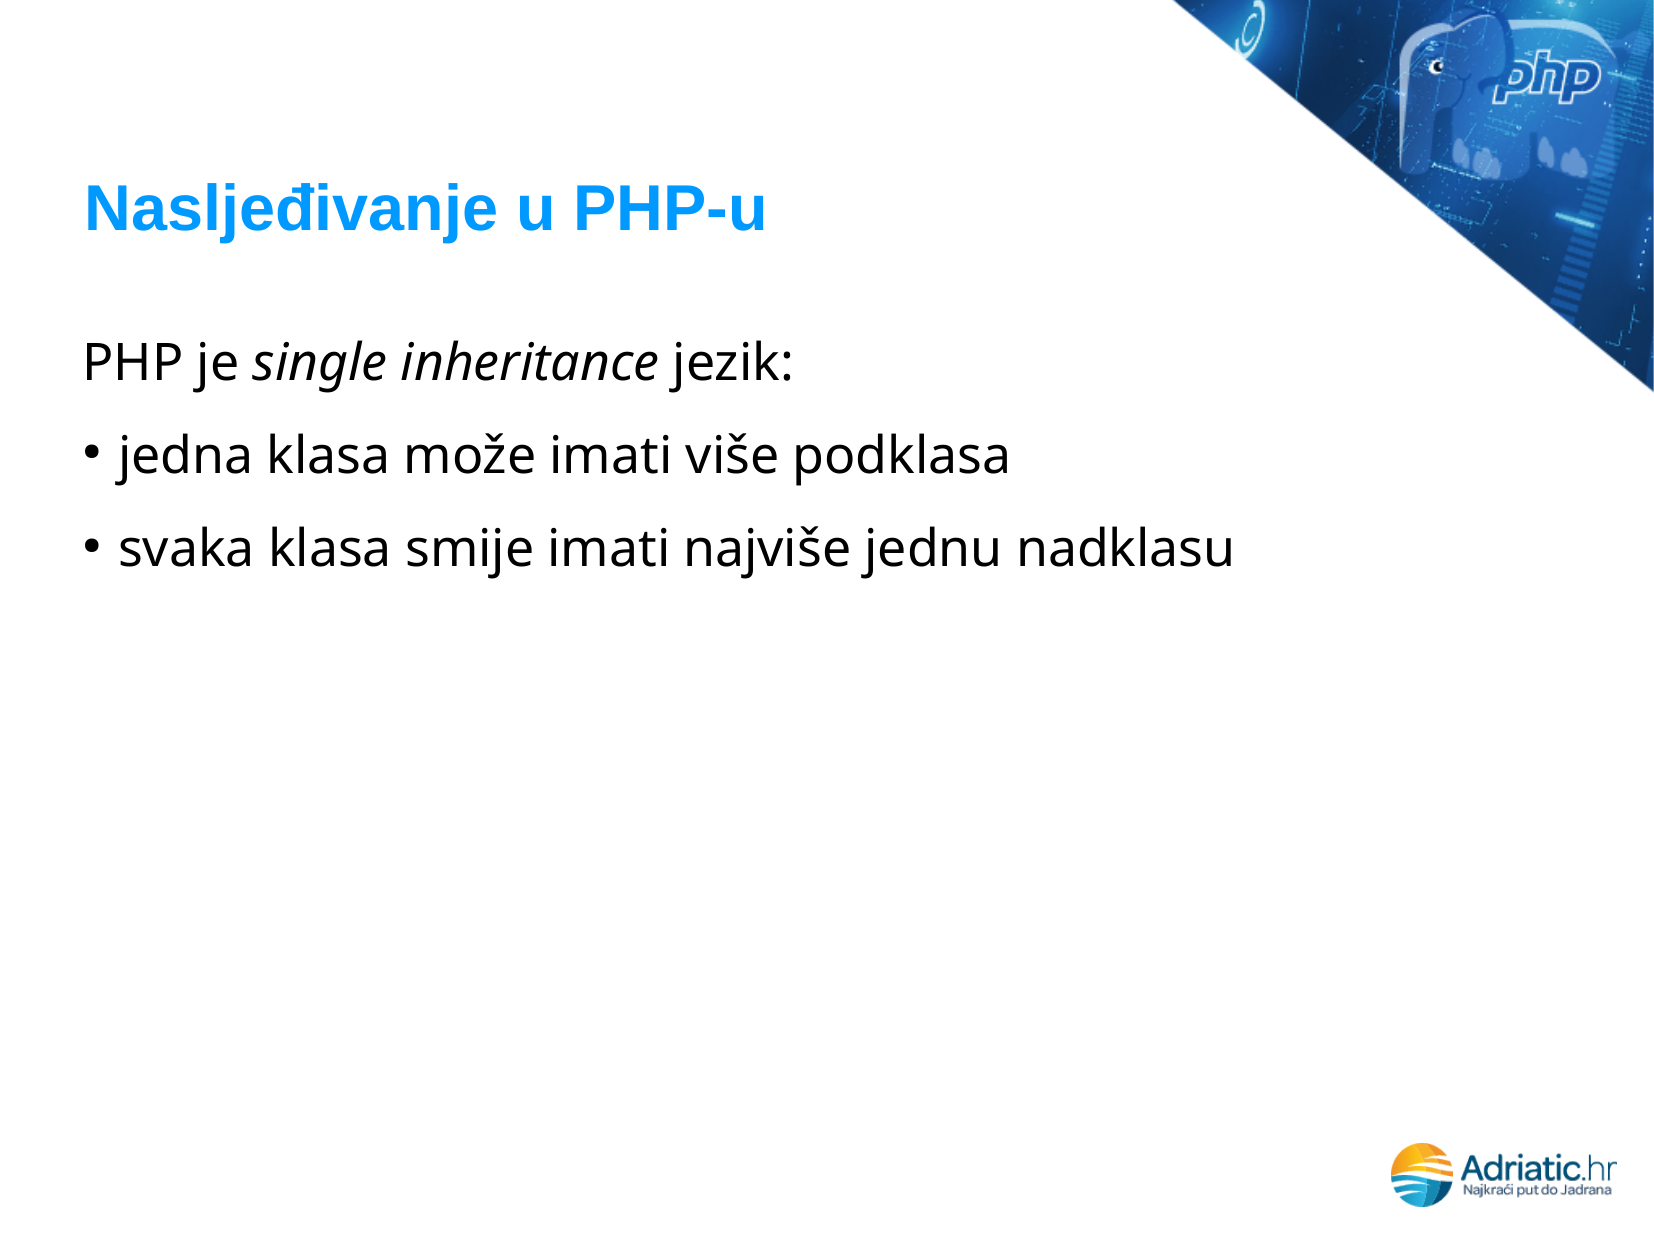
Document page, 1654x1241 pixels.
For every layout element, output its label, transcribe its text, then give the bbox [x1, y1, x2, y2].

list PHP je single inheritance jezik: jedna klasa može imati više podklasa svaka klasa smije imati najviše jednu nadklasu [82, 324, 1571, 1130]
picture [1171, 0, 1654, 486]
picture [1391, 1143, 1617, 1207]
title Nasljeđivanje u PHP-u [84, 150, 1270, 266]
